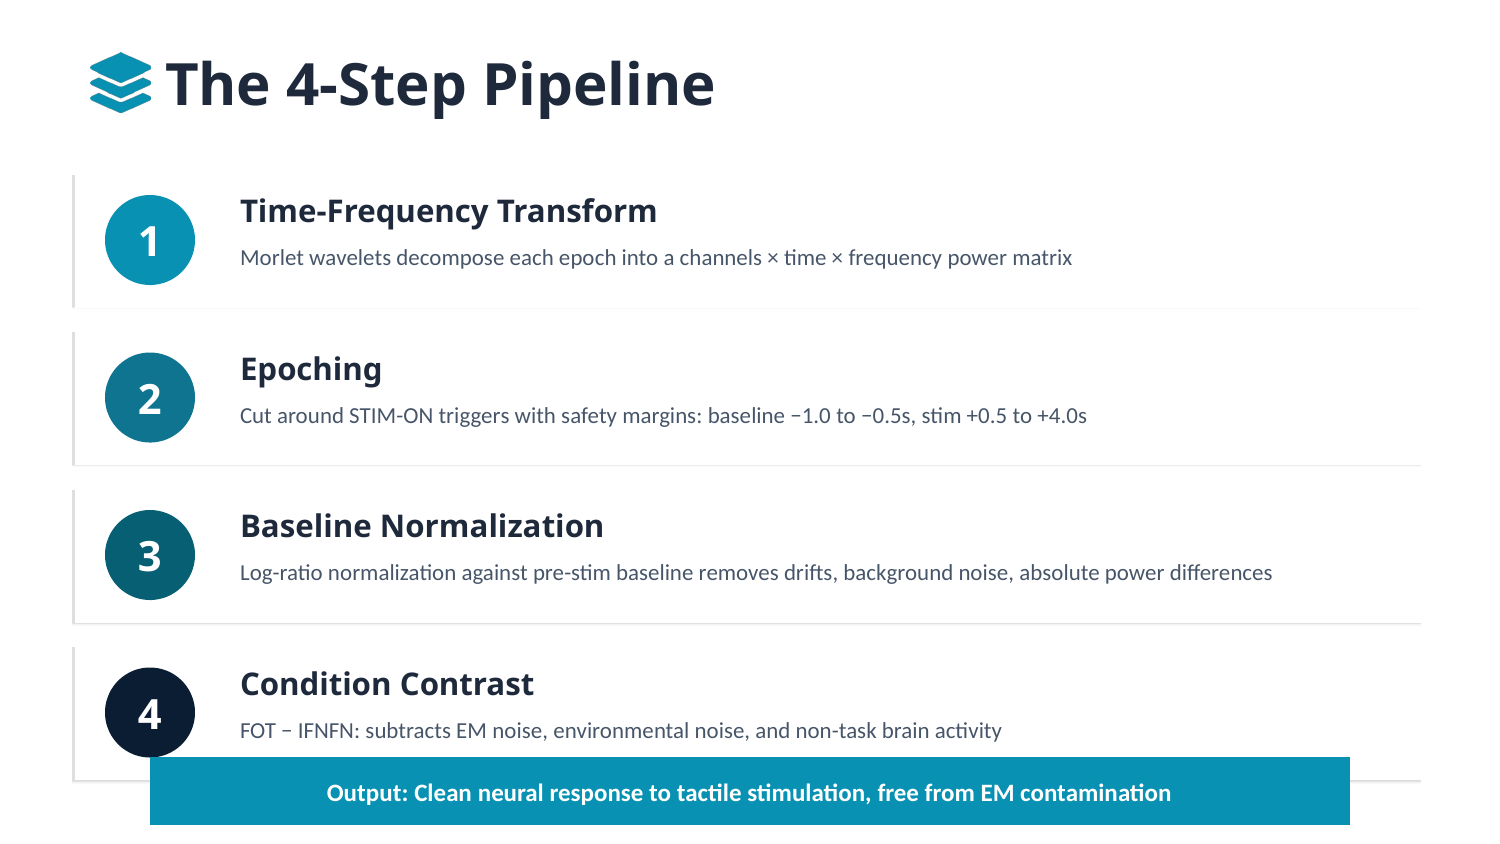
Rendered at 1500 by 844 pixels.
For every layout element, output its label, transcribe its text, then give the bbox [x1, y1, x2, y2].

text_box 1 [105, 195, 195, 285]
text_box Baseline Normalization [225, 495, 750, 551]
text_box [75, 488, 1425, 623]
text_box 2 [105, 353, 195, 443]
text_box Epoching [225, 338, 750, 393]
text_box 3 [105, 510, 195, 600]
picture [90, 84, 151, 113]
text_box The 4-Step Pipeline [165, 45, 1365, 120]
text_box Log-ratio normalization against pre-stim baseline removes drifts, background noise, absolute power differences [225, 551, 1380, 611]
text_box Output: Clean neural response to tactile stimulation, free from EM contamination [150, 757, 1350, 825]
text_box FOT − IFNFN: subtracts EM noise, environmental noise, and non-task brain activity [225, 708, 1380, 768]
picture [90, 69, 151, 87]
picture [90, 52, 151, 66]
text_box Time-Frequency Transform [225, 180, 750, 236]
text_box [75, 330, 1425, 465]
text_box 4 [105, 668, 195, 758]
text_box [75, 173, 1425, 308]
text_box [75, 645, 1425, 780]
text_box Morlet wavelets decompose each epoch into a channels × time × frequency power matrix [225, 236, 1380, 296]
text_box Cut around STIM-ON triggers with safety margins: baseline −1.0 to −0.5s, stim +0.5 to +4.0s [225, 393, 1380, 453]
text_box Condition Contrast [225, 653, 750, 708]
picture [90, 99, 119, 113]
